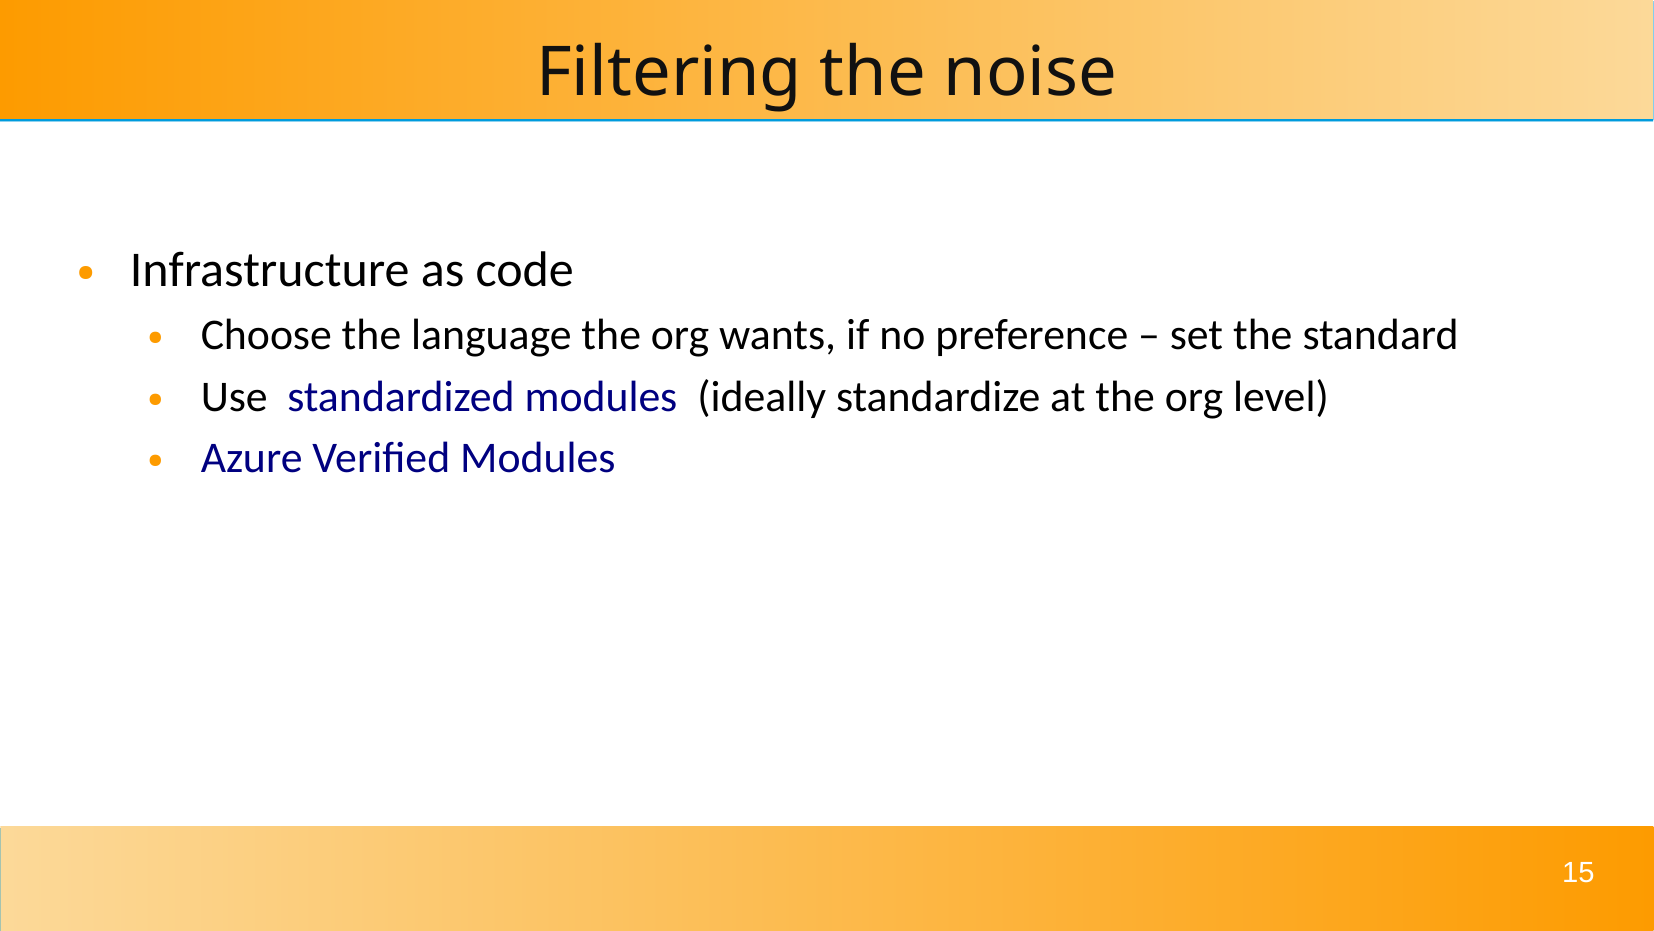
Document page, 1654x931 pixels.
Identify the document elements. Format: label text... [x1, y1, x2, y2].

title Filtering the noise [59, 26, 1595, 111]
list Infrastructure as code Choose the language the org wants, if no preference – set the standard Use standardized modules (ideally standardize at the org level) Azure Verified Modules [59, 177, 1543, 768]
title Networking [1101, 827, 1105, 930]
